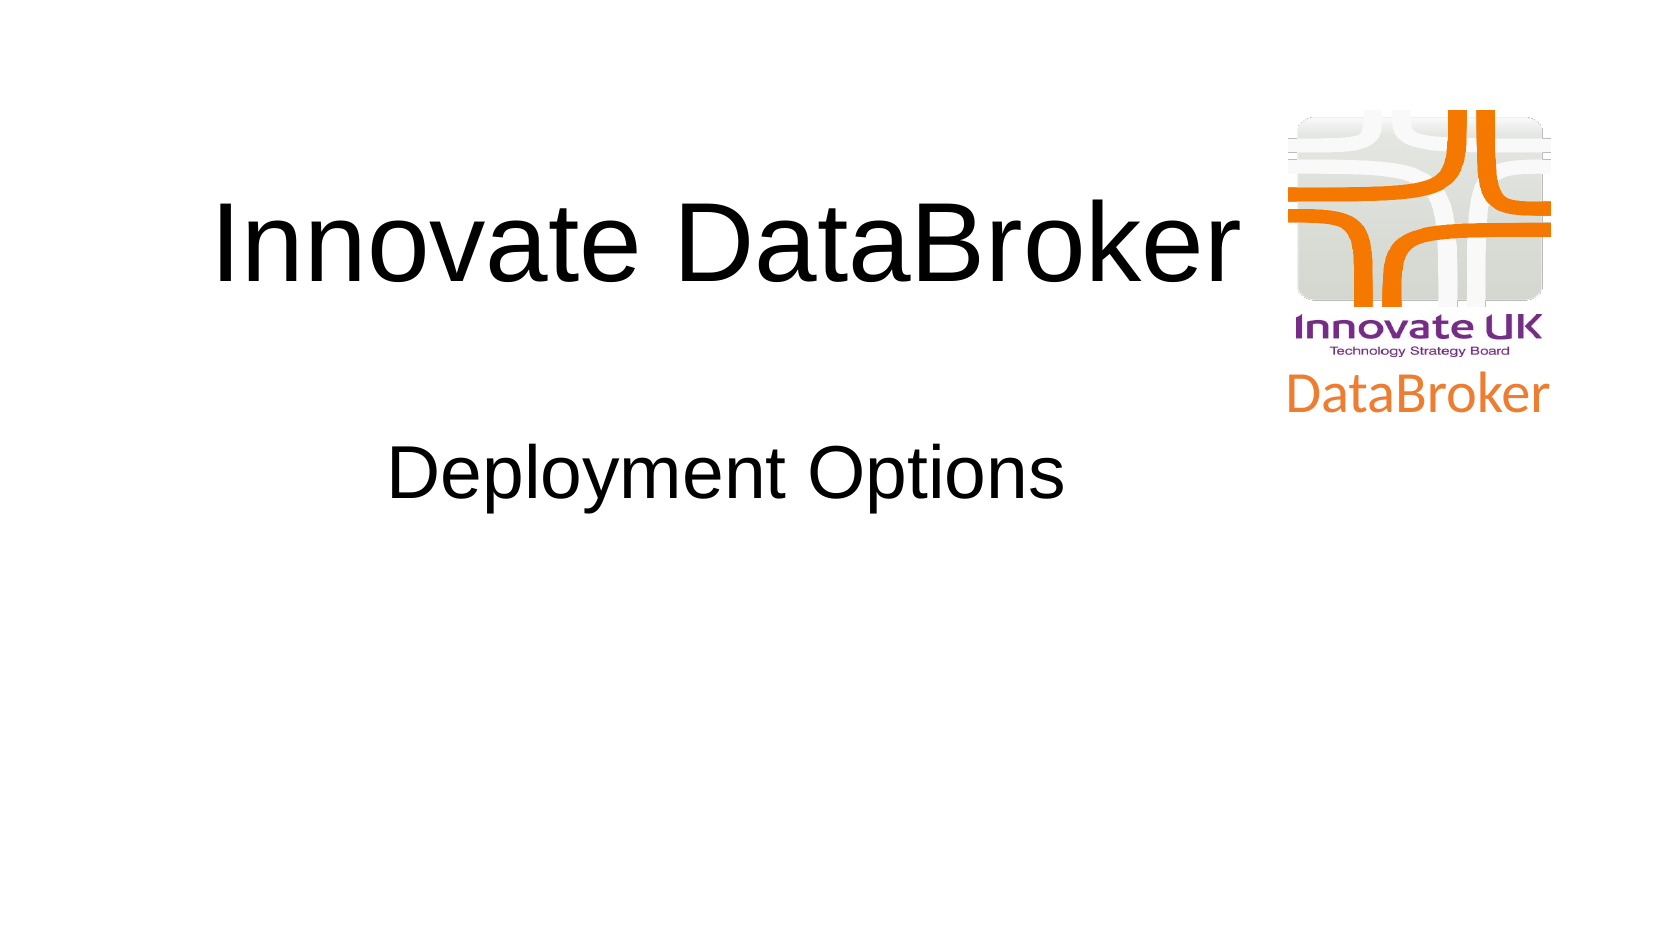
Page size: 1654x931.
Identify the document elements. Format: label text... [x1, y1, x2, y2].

text_box DataBroker [1270, 346, 1577, 432]
subtitle Innovate DataBroker Deployment Options [88, 77, 1365, 798]
picture [1288, 110, 1551, 307]
picture [1296, 314, 1542, 346]
